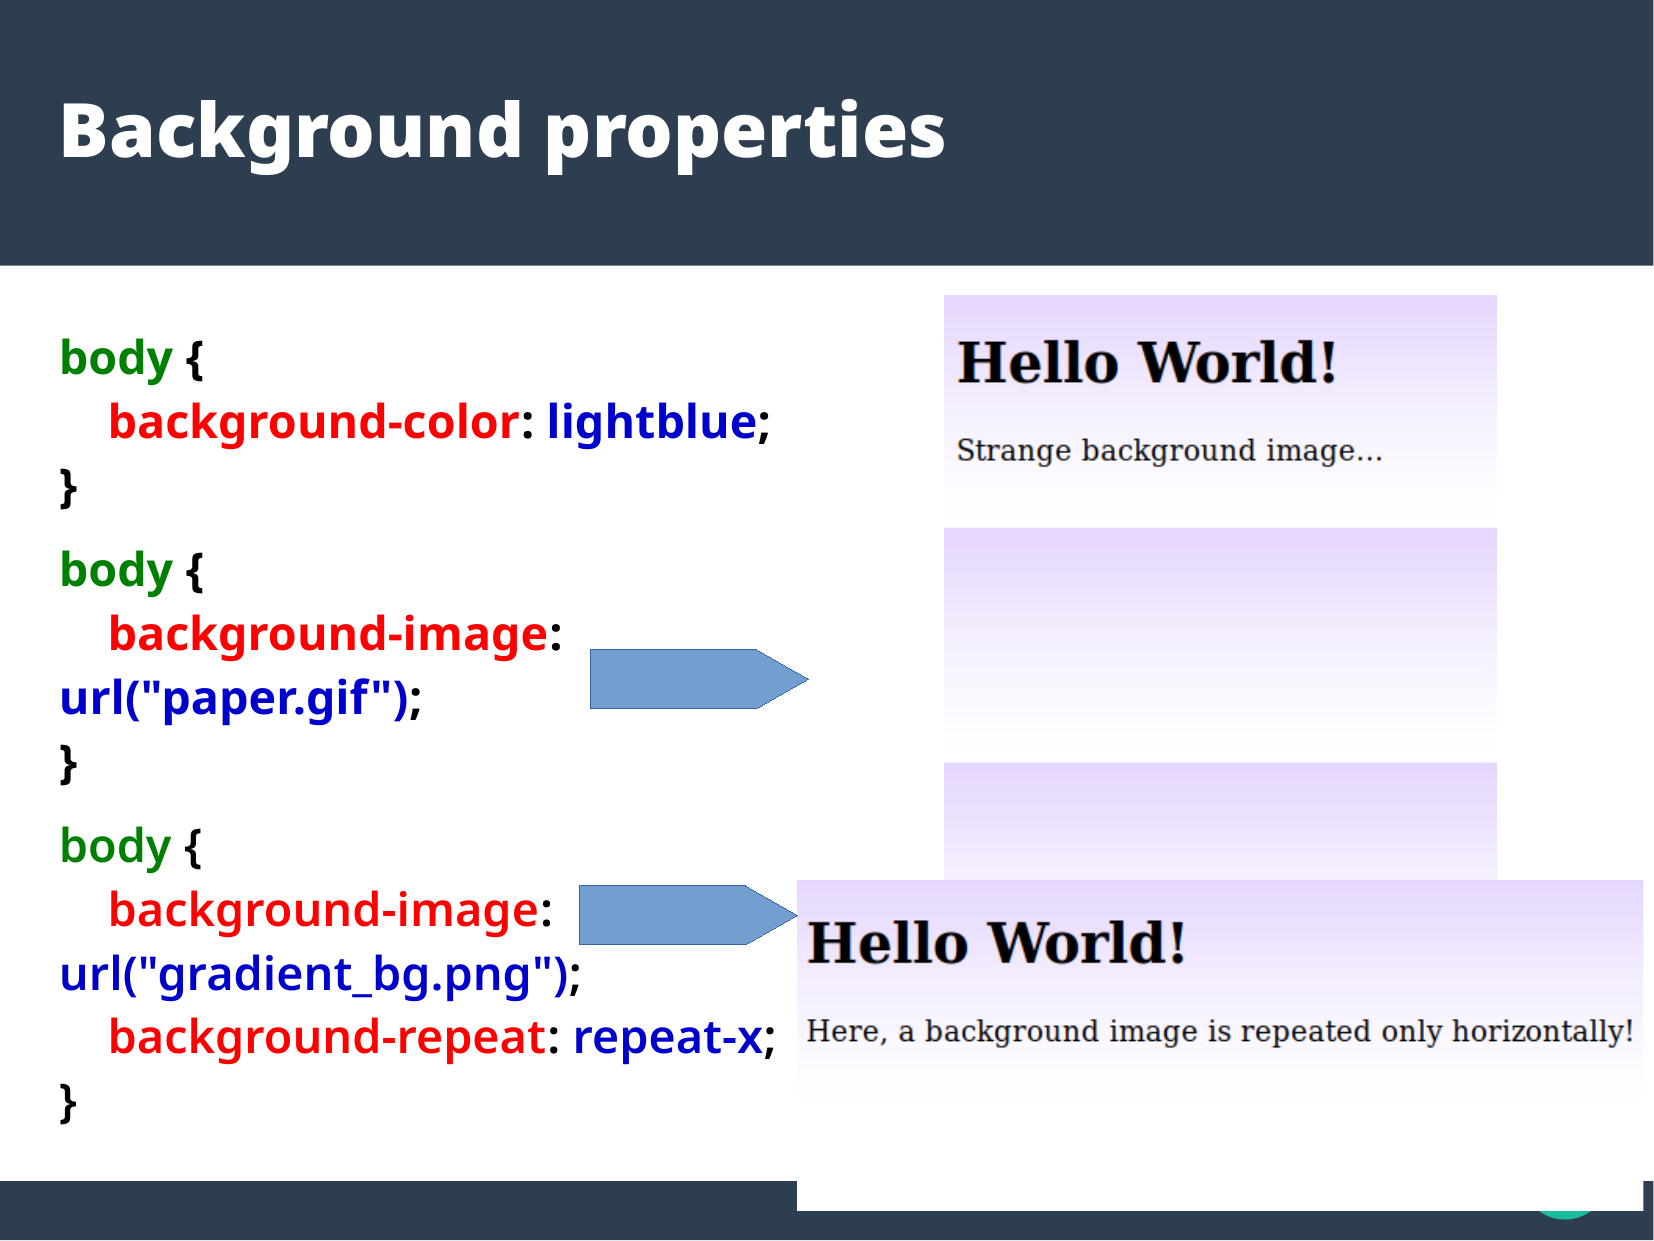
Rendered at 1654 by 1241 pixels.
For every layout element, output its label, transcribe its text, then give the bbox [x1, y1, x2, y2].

text_box [579, 885, 798, 945]
text_box [590, 649, 809, 709]
list body { background-color: lightblue; } body { background-image: url("paper.gif"); } body { background-image: url("gradient_bg.png"); background-repeat: repeat-x; } [59, 324, 809, 1152]
picture [797, 295, 1644, 1211]
title Background properties [59, 49, 1595, 207]
